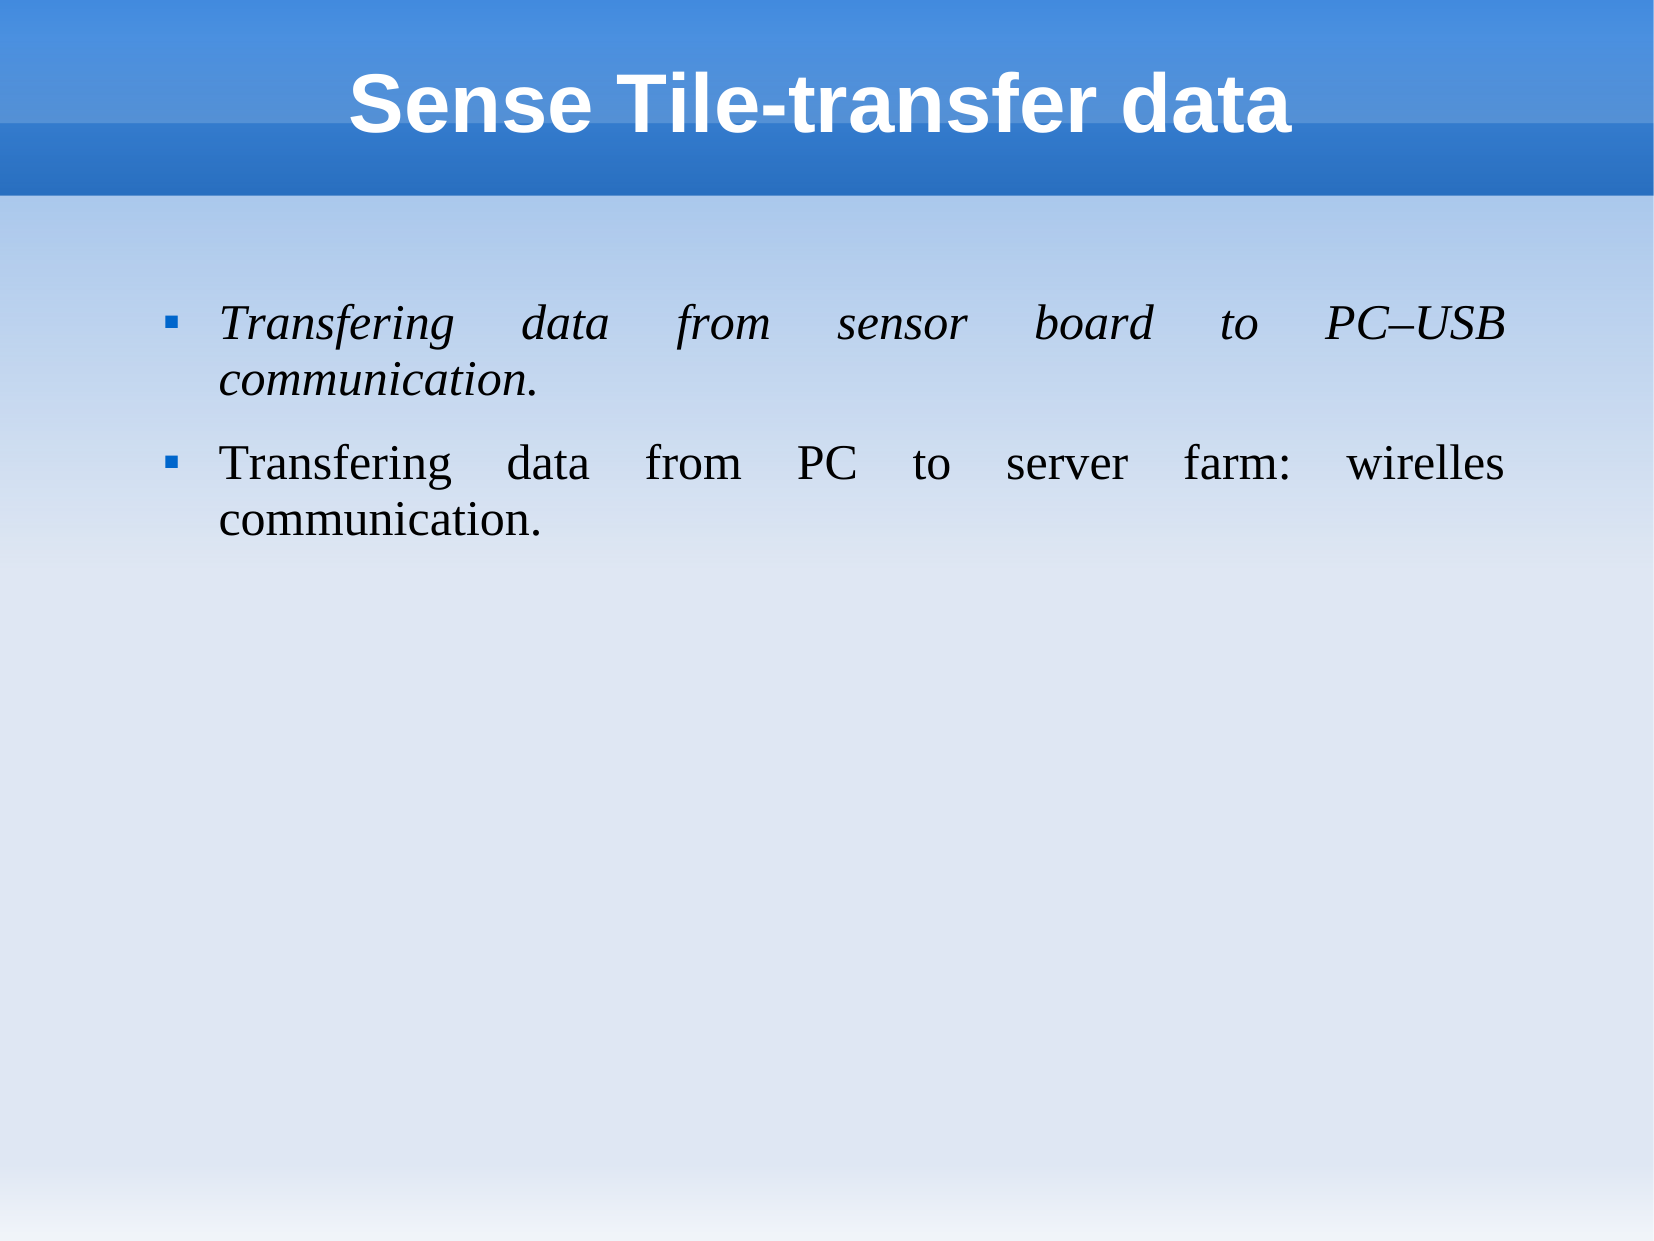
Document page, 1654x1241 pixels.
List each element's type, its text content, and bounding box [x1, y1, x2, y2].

list Transfering data from sensor board to PC–USB communication. Transfering data from PC to server farm: wirelles communication. [147, 295, 1506, 1114]
picture [0, 0, 1654, 1241]
title Sense Tile-transfer data [76, 0, 1565, 208]
